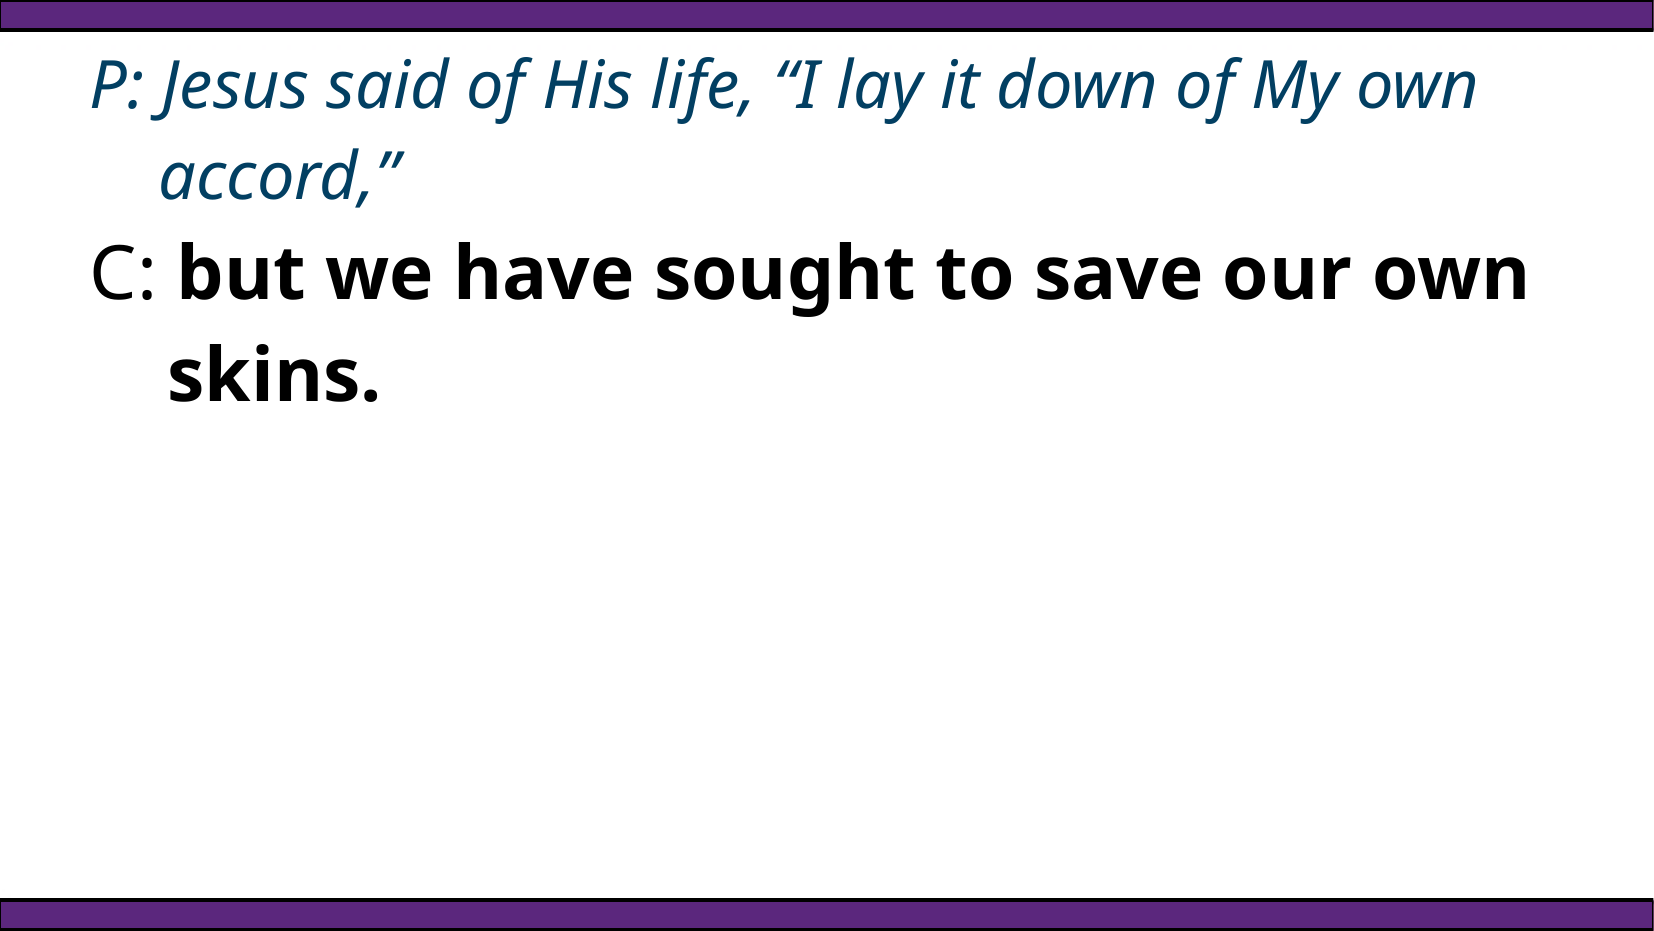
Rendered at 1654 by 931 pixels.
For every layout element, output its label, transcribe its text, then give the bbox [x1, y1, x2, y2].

text_box P: Jesus said of His life, “I lay it down of My own accord,” C: but we have sought to save our own skins. [75, 30, 1591, 422]
text_box [0, 0, 1654, 31]
picture [0, 31, 1654, 900]
text_box [0, 900, 1654, 931]
